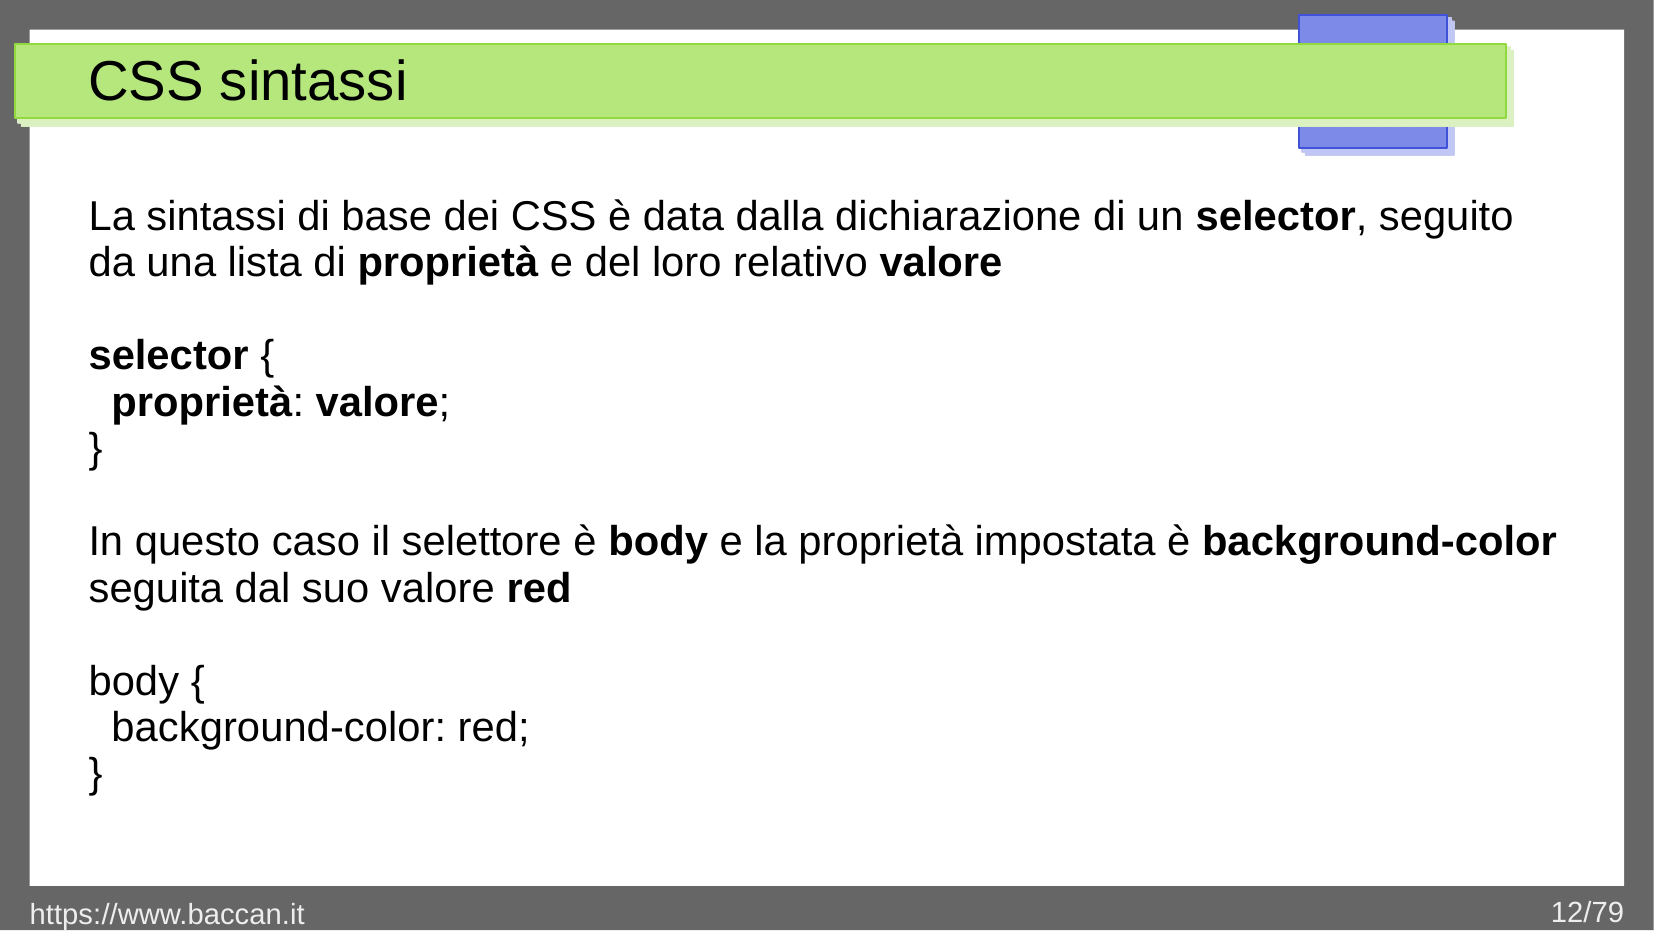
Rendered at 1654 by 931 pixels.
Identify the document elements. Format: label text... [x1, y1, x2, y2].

title CSS sintassi [88, 44, 1506, 119]
text_box La sintassi di base dei CSS è data dalla dichiarazione di un selector, seguito da una lista di proprietà e del loro relativo valore selector { proprietà: valore; } In questo caso il selettore è body e la proprietà impostata è background-color seguita dal suo valore red body { background-color: red; } [88, 169, 1565, 820]
